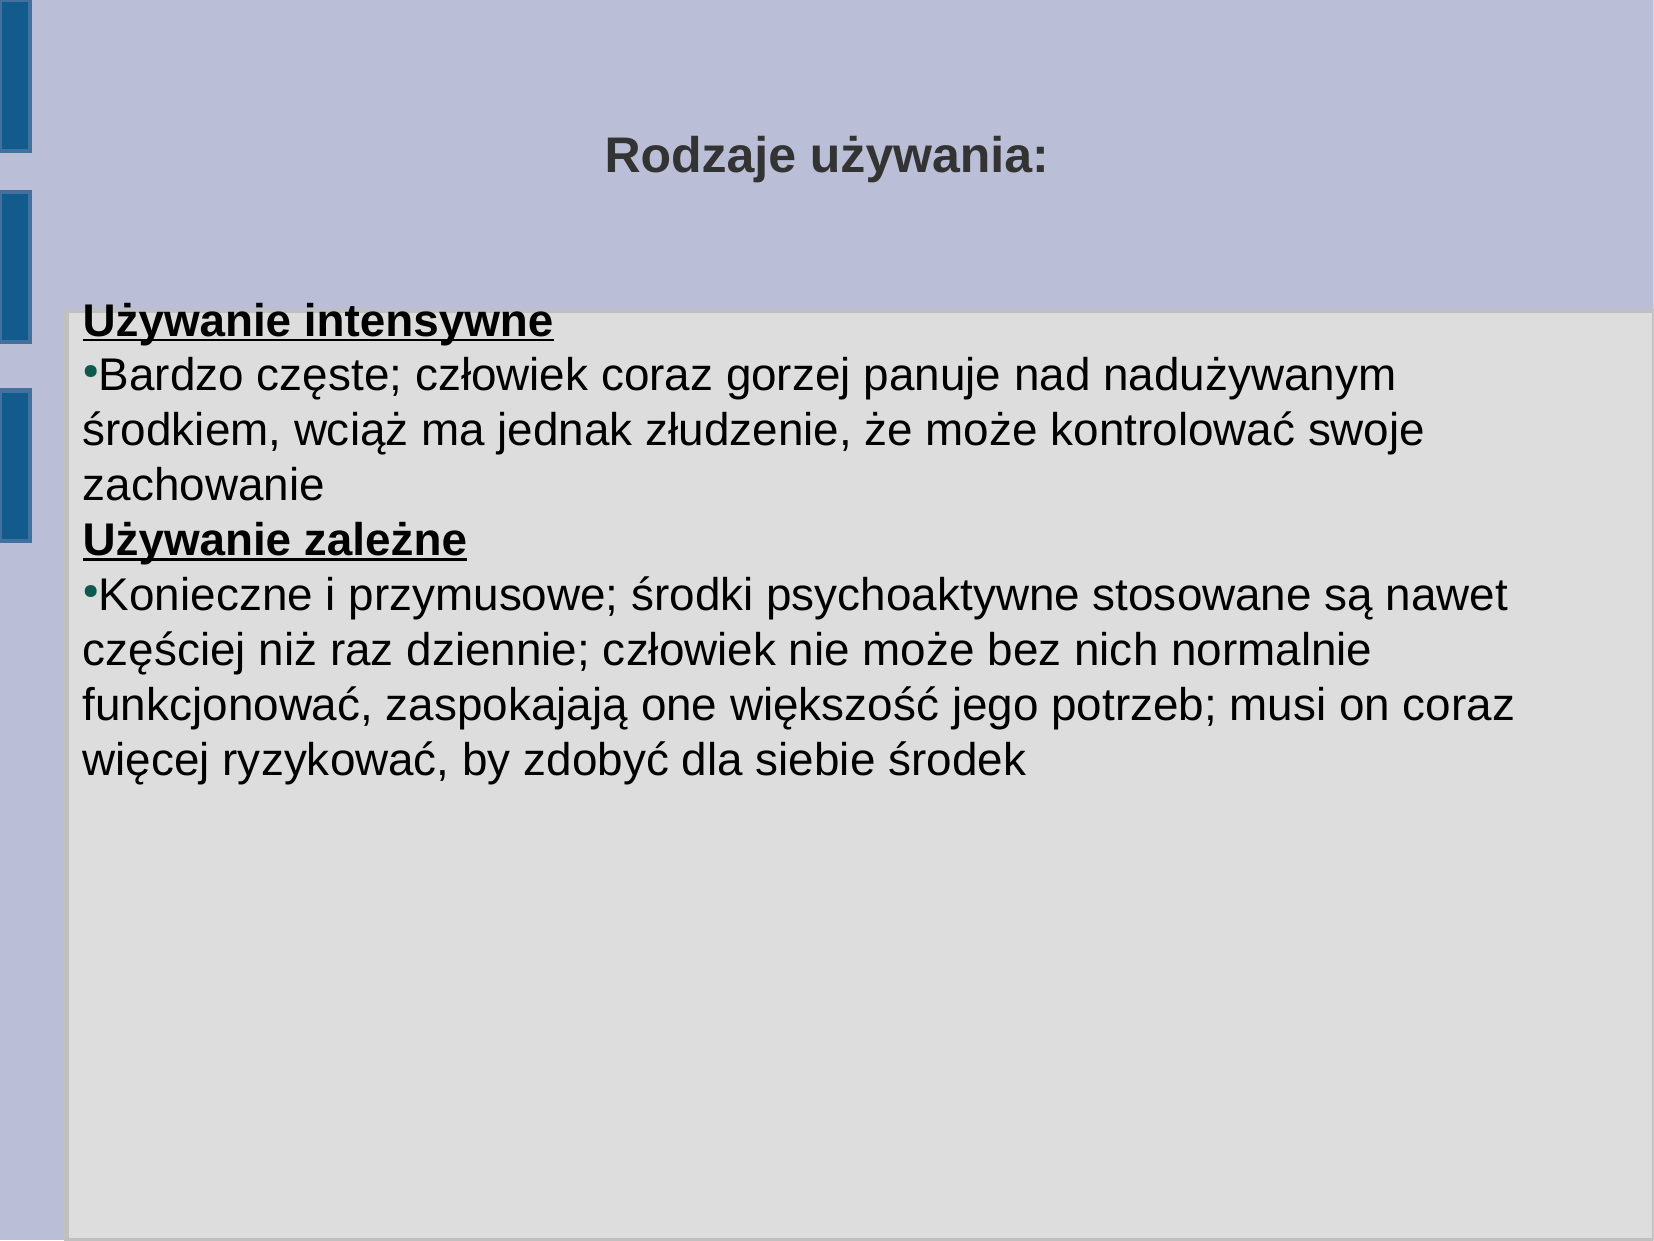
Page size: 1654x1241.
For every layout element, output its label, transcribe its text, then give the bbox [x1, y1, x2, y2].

title Rodzaje używania: [82, 49, 1571, 257]
list Używanie intensywne Bardzo częste; człowiek coraz gorzej panuje nad nadużywanym środkiem, wciąż ma jednak złudzenie, że może kontrolować swoje zachowanie Używanie zależne Konieczne i przymusowe; środki psychoaktywne stosowane są nawet częściej niż raz dziennie; człowiek nie może bez nich normalnie funkcjonować, zaspokajają one większość jego potrzeb; musi on coraz więcej ryzykować, by zdobyć dla siebie środek [82, 290, 1571, 1109]
